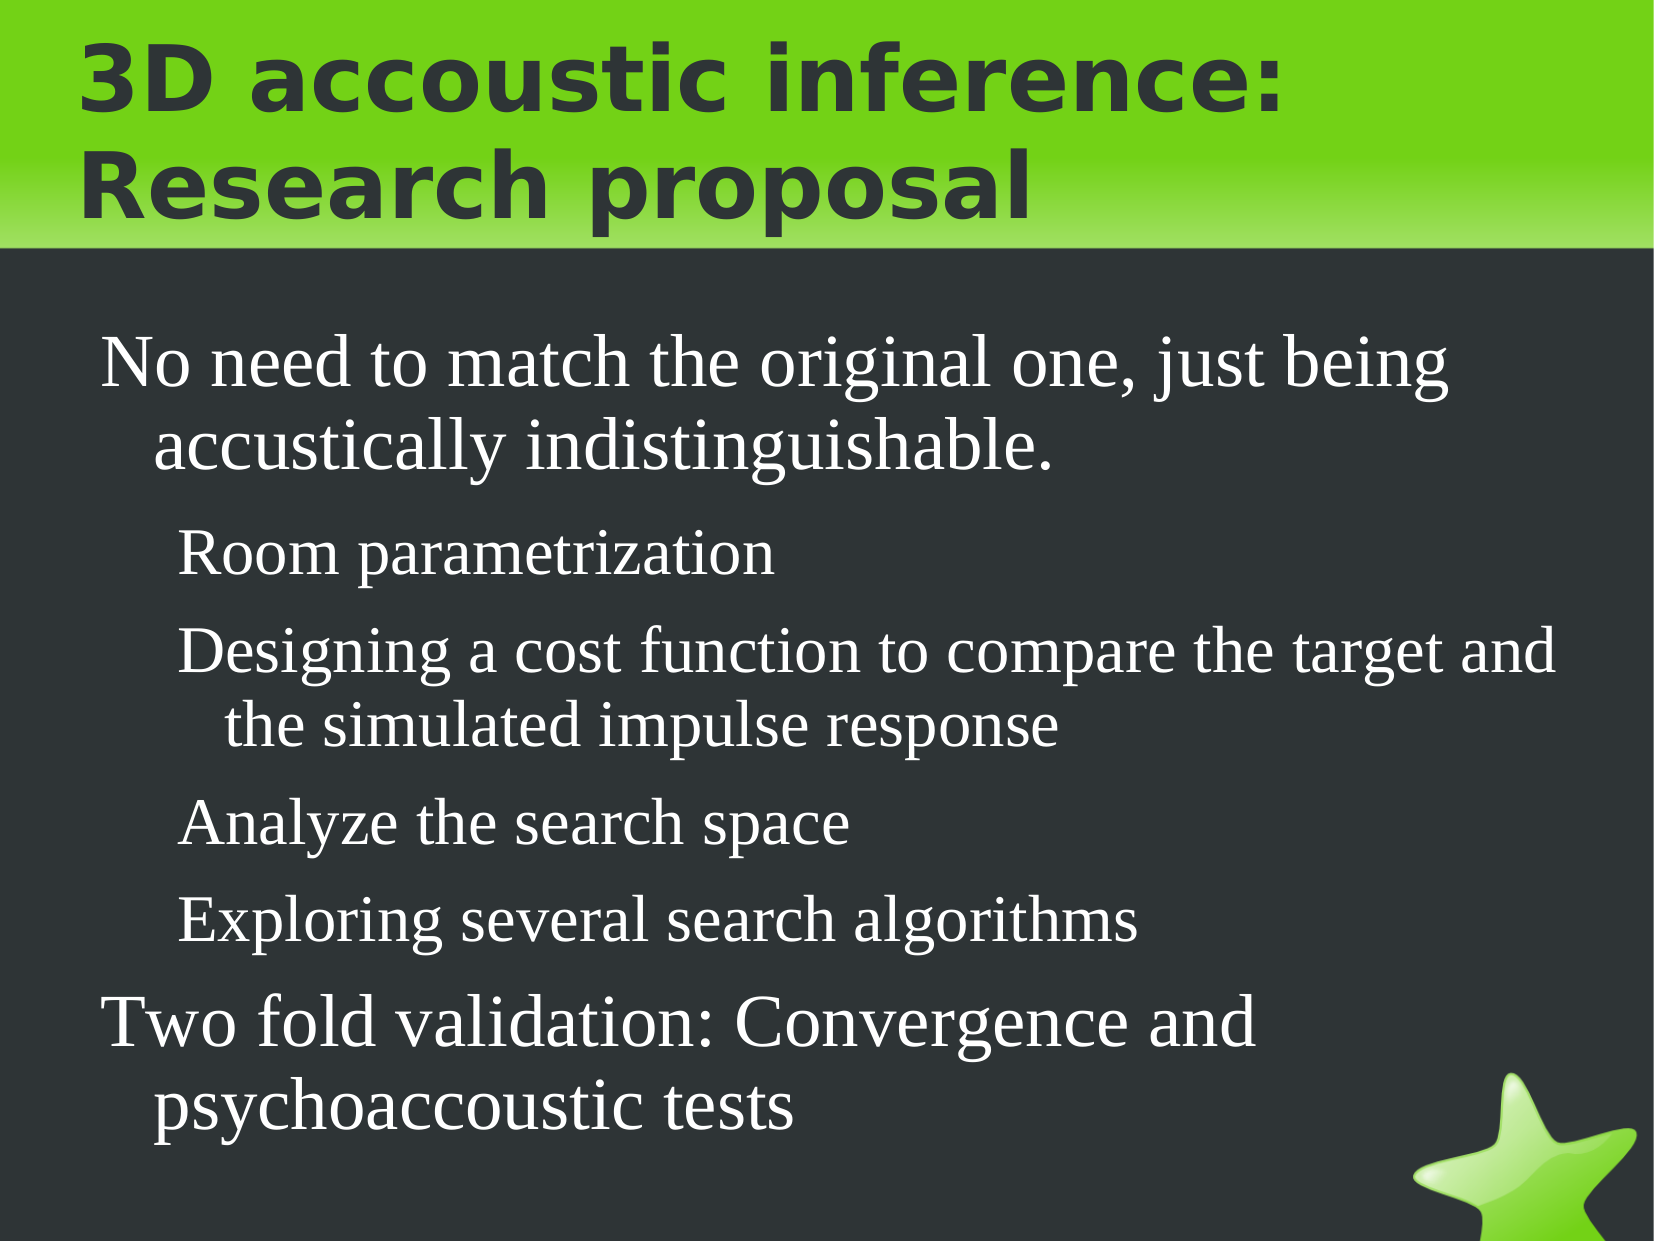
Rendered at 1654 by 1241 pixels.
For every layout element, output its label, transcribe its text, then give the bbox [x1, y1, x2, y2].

picture [0, 0, 1654, 1241]
list No need to match the original one, just being accustically indistinguishable. Room parametrization Designing a cost function to compare the target and the simulated impulse response Analyze the search space Exploring several search algorithms Two fold validation: Convergence and psychoaccoustic tests [82, 319, 1571, 1211]
title 3D accoustic inference: Research proposal [76, 25, 1565, 240]
